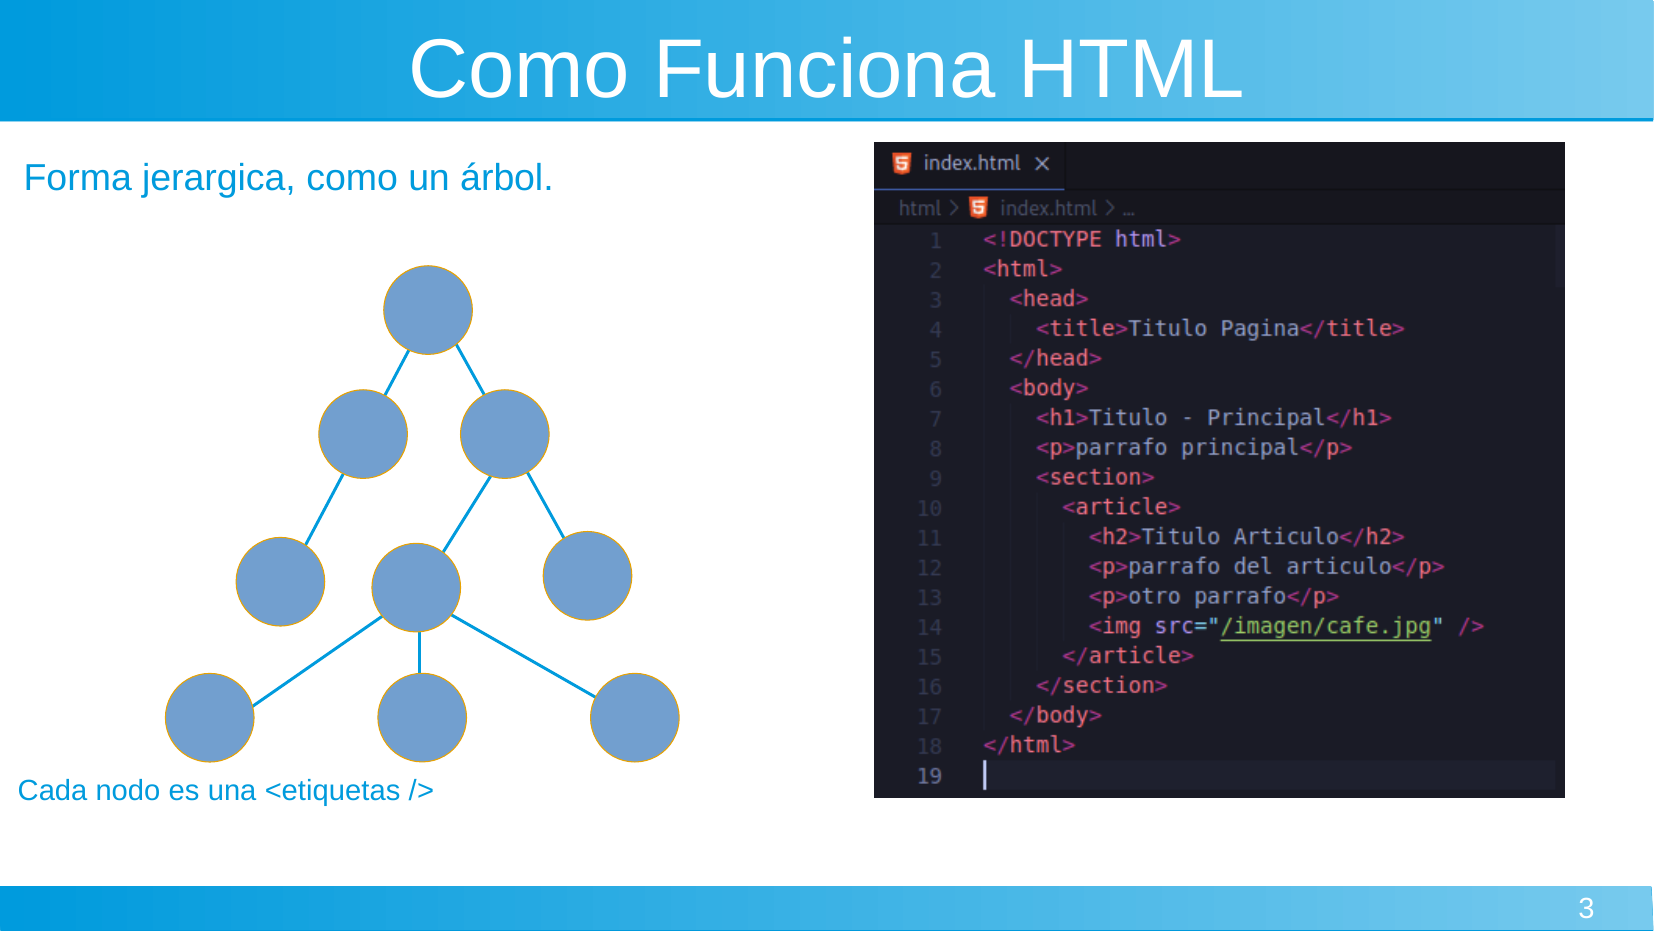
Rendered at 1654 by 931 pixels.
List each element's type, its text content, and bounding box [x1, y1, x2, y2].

title Como Funciona HTML [59, 22, 1595, 116]
text_box [165, 673, 255, 748]
text_box [460, 389, 550, 479]
title Forma jerargica, como un árbol. [23, 147, 857, 207]
text_box [543, 531, 632, 621]
text_box [590, 673, 680, 748]
text_box [377, 673, 467, 748]
picture [874, 142, 1565, 798]
text_box [371, 543, 461, 632]
text_box [383, 265, 473, 355]
text_box [236, 537, 325, 627]
text_box [318, 389, 408, 479]
title Cada nodo es una <etiquetas /> [17, 748, 845, 833]
